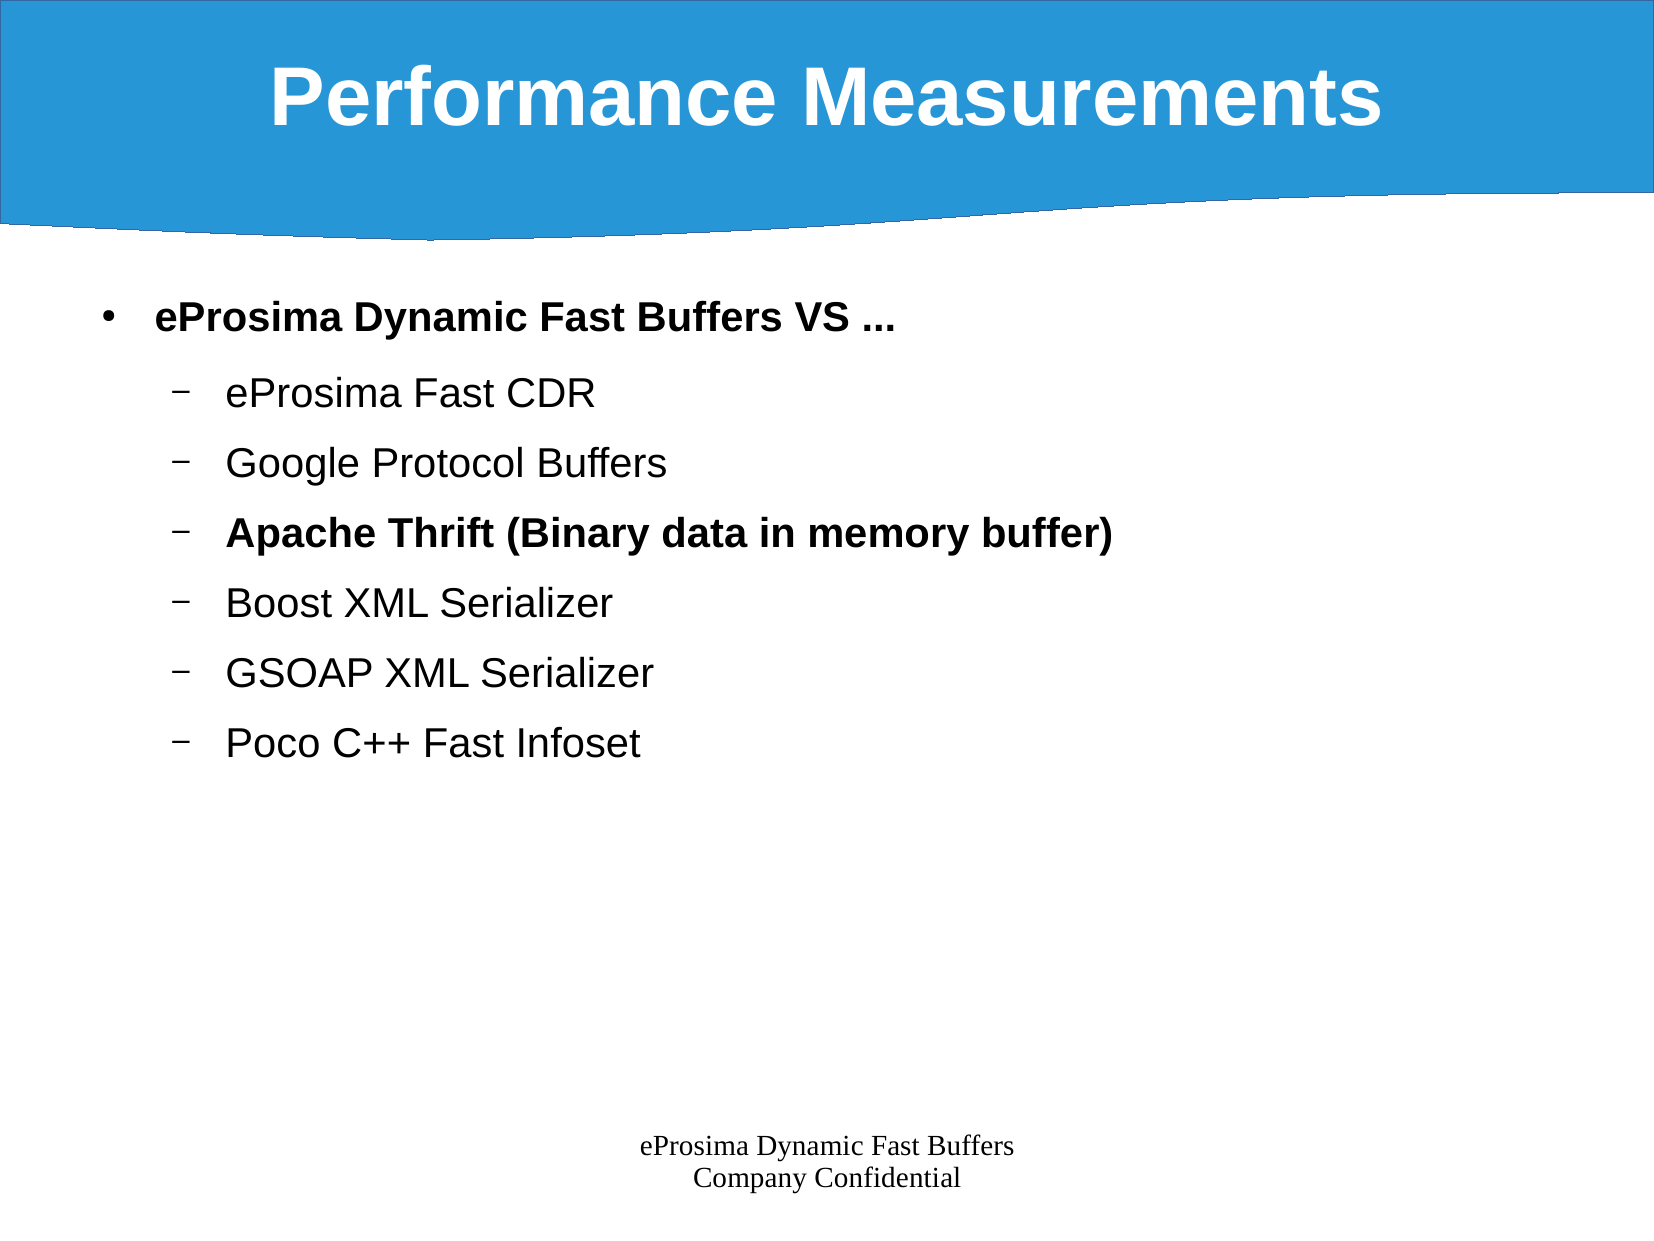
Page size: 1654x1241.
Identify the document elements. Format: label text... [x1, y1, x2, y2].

list eProsima Dynamic Fast Buffers VS ... eProsima Fast CDR Google Protocol Buffers Apache Thrift (Binary data in memory buffer) Boost XML Serializer GSOAP XML Serializer Poco C++ Fast Infoset [83, 293, 1456, 1144]
text_box Performance Measurements [0, 0, 1654, 241]
